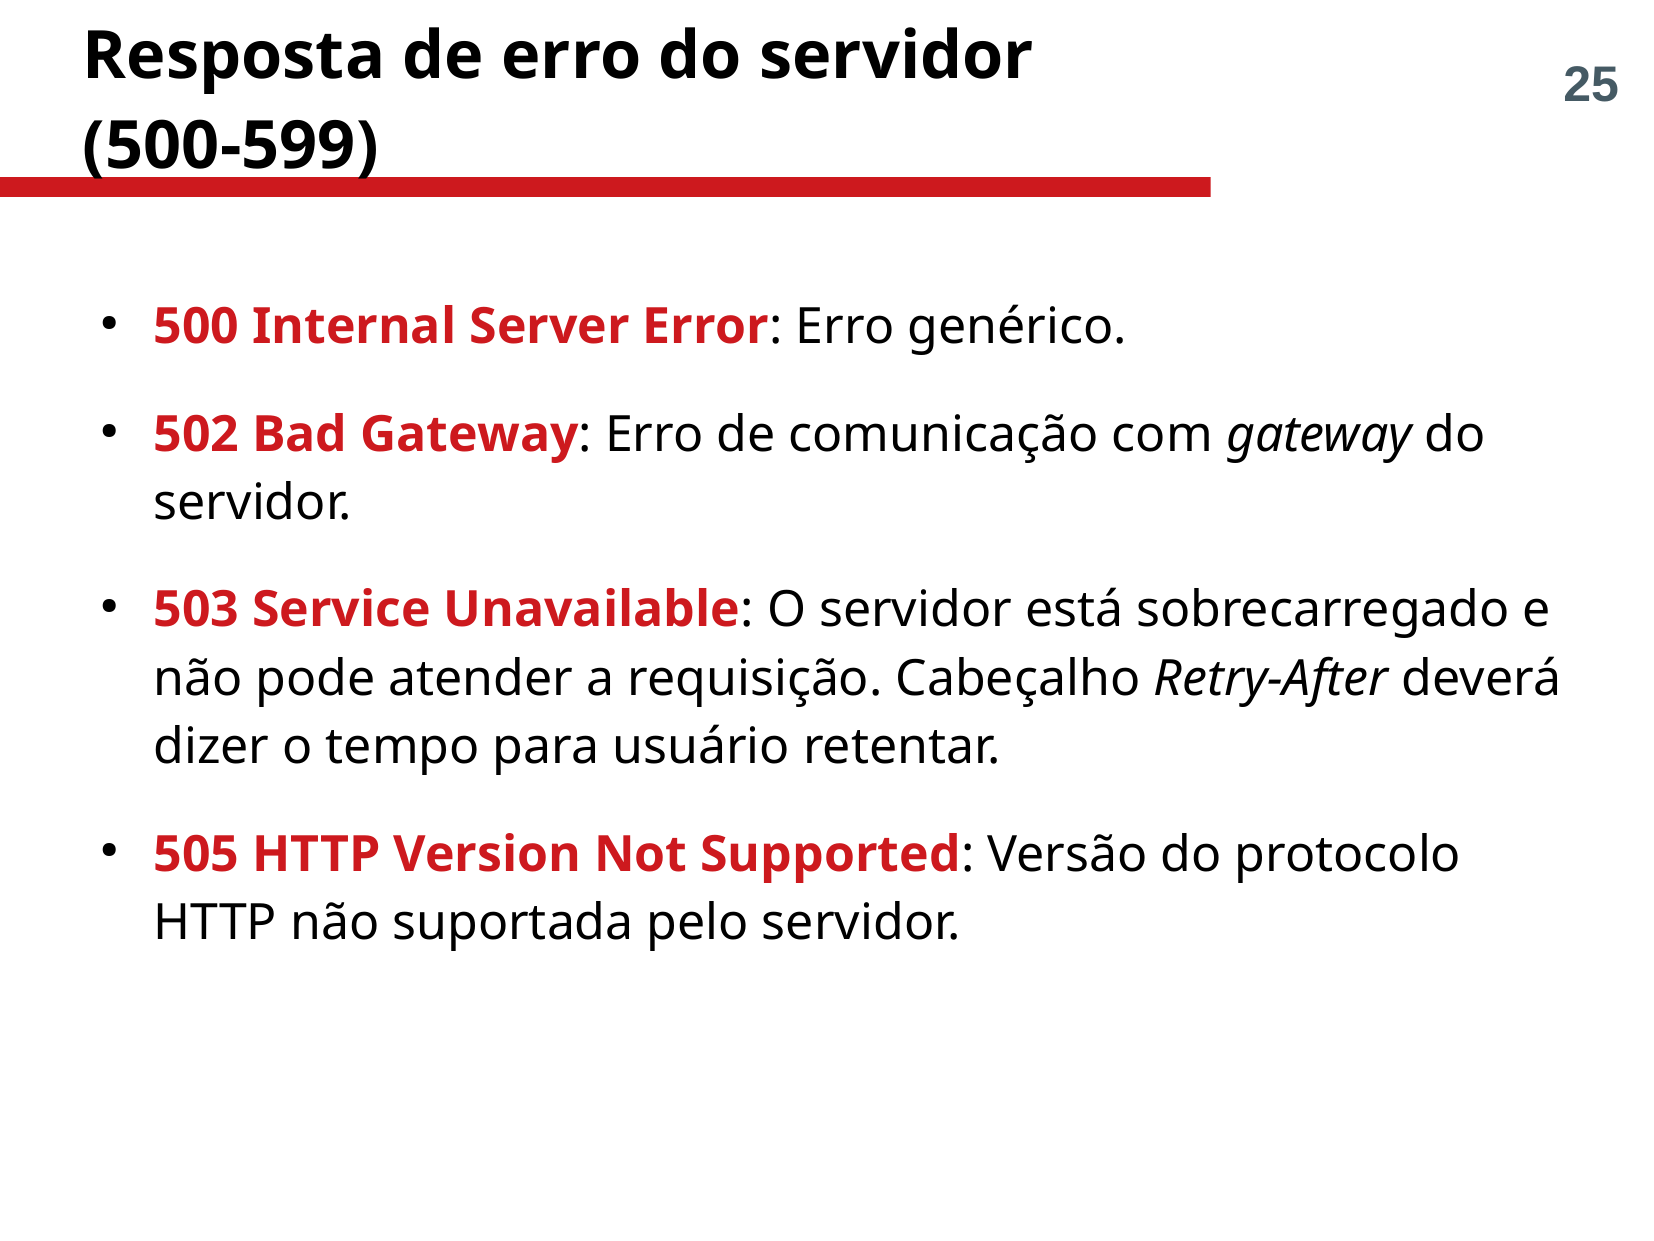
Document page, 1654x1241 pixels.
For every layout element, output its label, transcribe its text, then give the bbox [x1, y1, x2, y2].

list 500 Internal Server Error: Erro genérico. 502 Bad Gateway: Erro de comunicação com gateway do servidor. 503 Service Unavailable: O servidor está sobrecarregado e não pode atender a requisição. Cabeçalho Retry-After deverá dizer o tempo para usuário retentar. 505 HTTP Version Not Supported: Versão do protocolo HTTP não suportada pelo servidor. [82, 290, 1571, 1215]
title Resposta de erro do servidor (500-599) [82, 0, 1211, 202]
